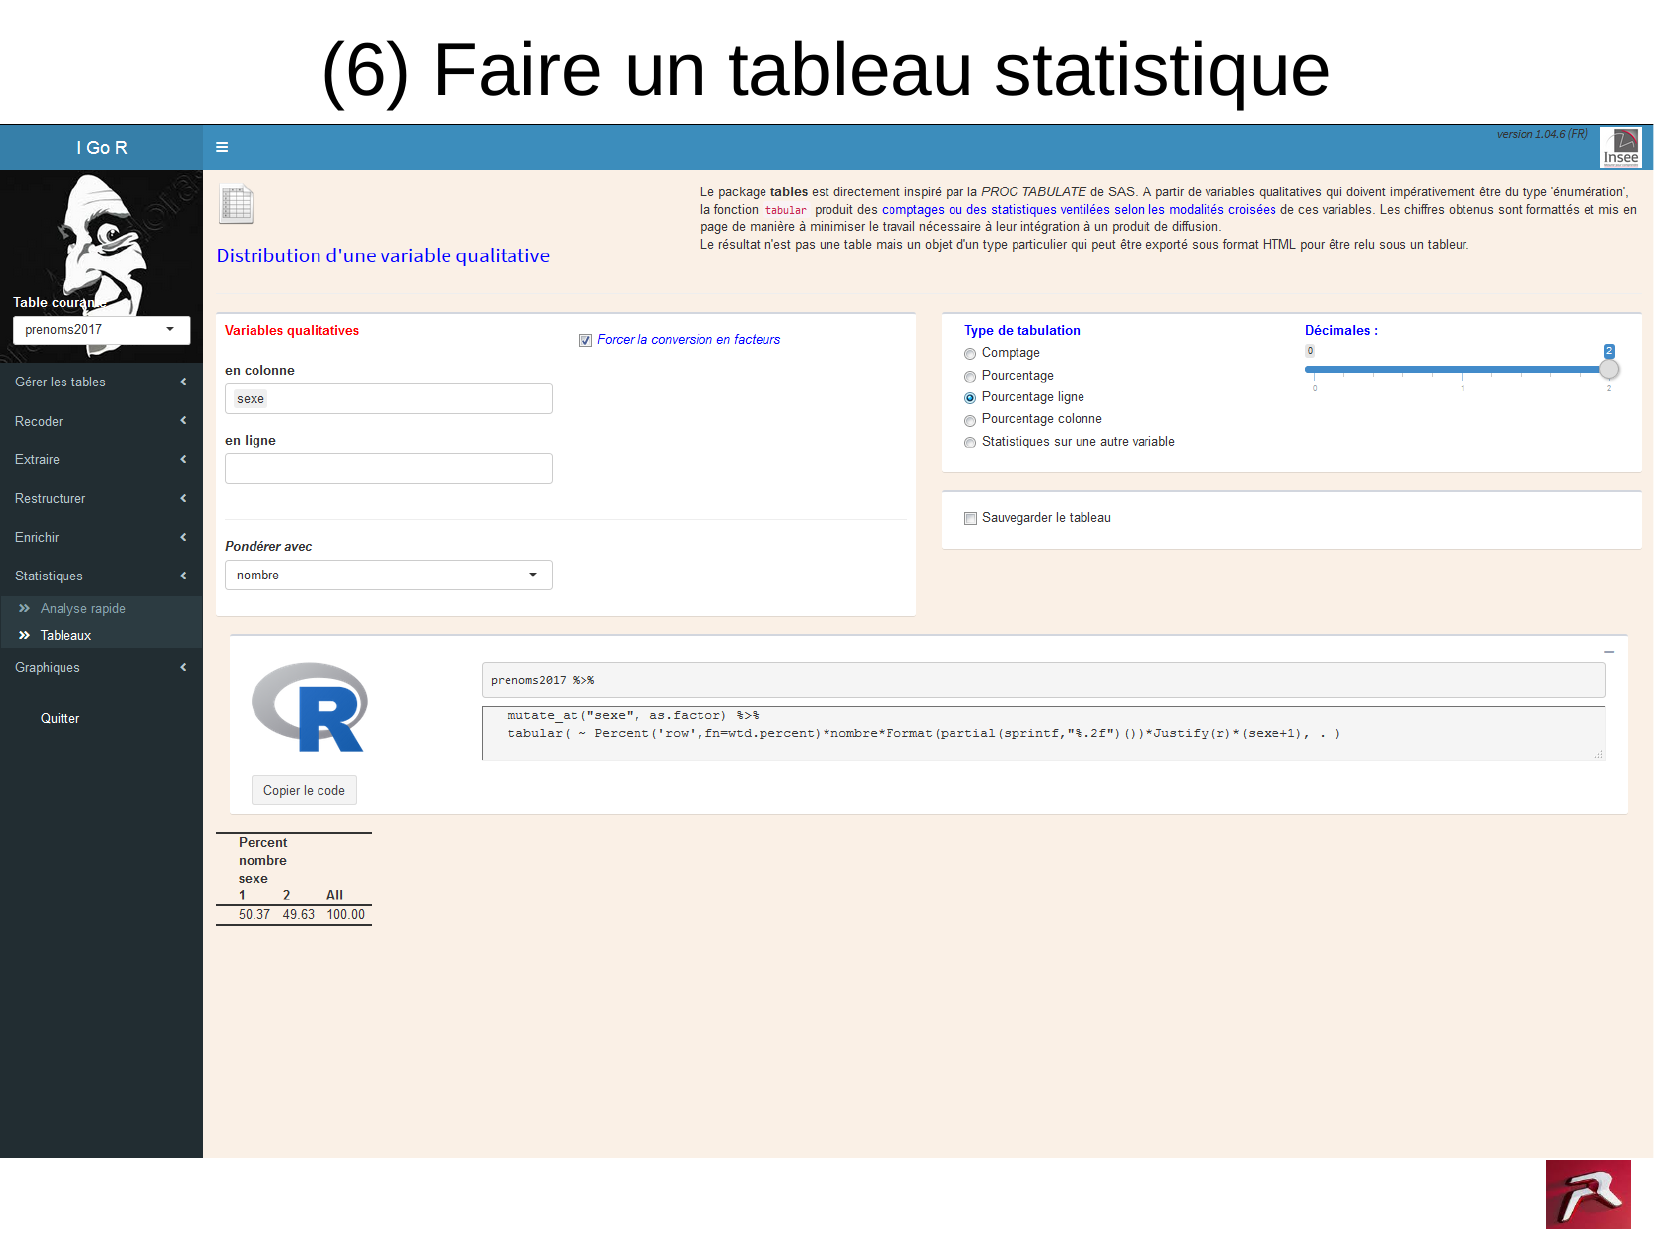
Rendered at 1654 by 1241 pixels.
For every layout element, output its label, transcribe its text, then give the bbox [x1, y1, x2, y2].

picture [0, 124, 1654, 1158]
picture [1546, 1160, 1631, 1229]
title (6) Faire un tableau statistique [82, 27, 1571, 112]
